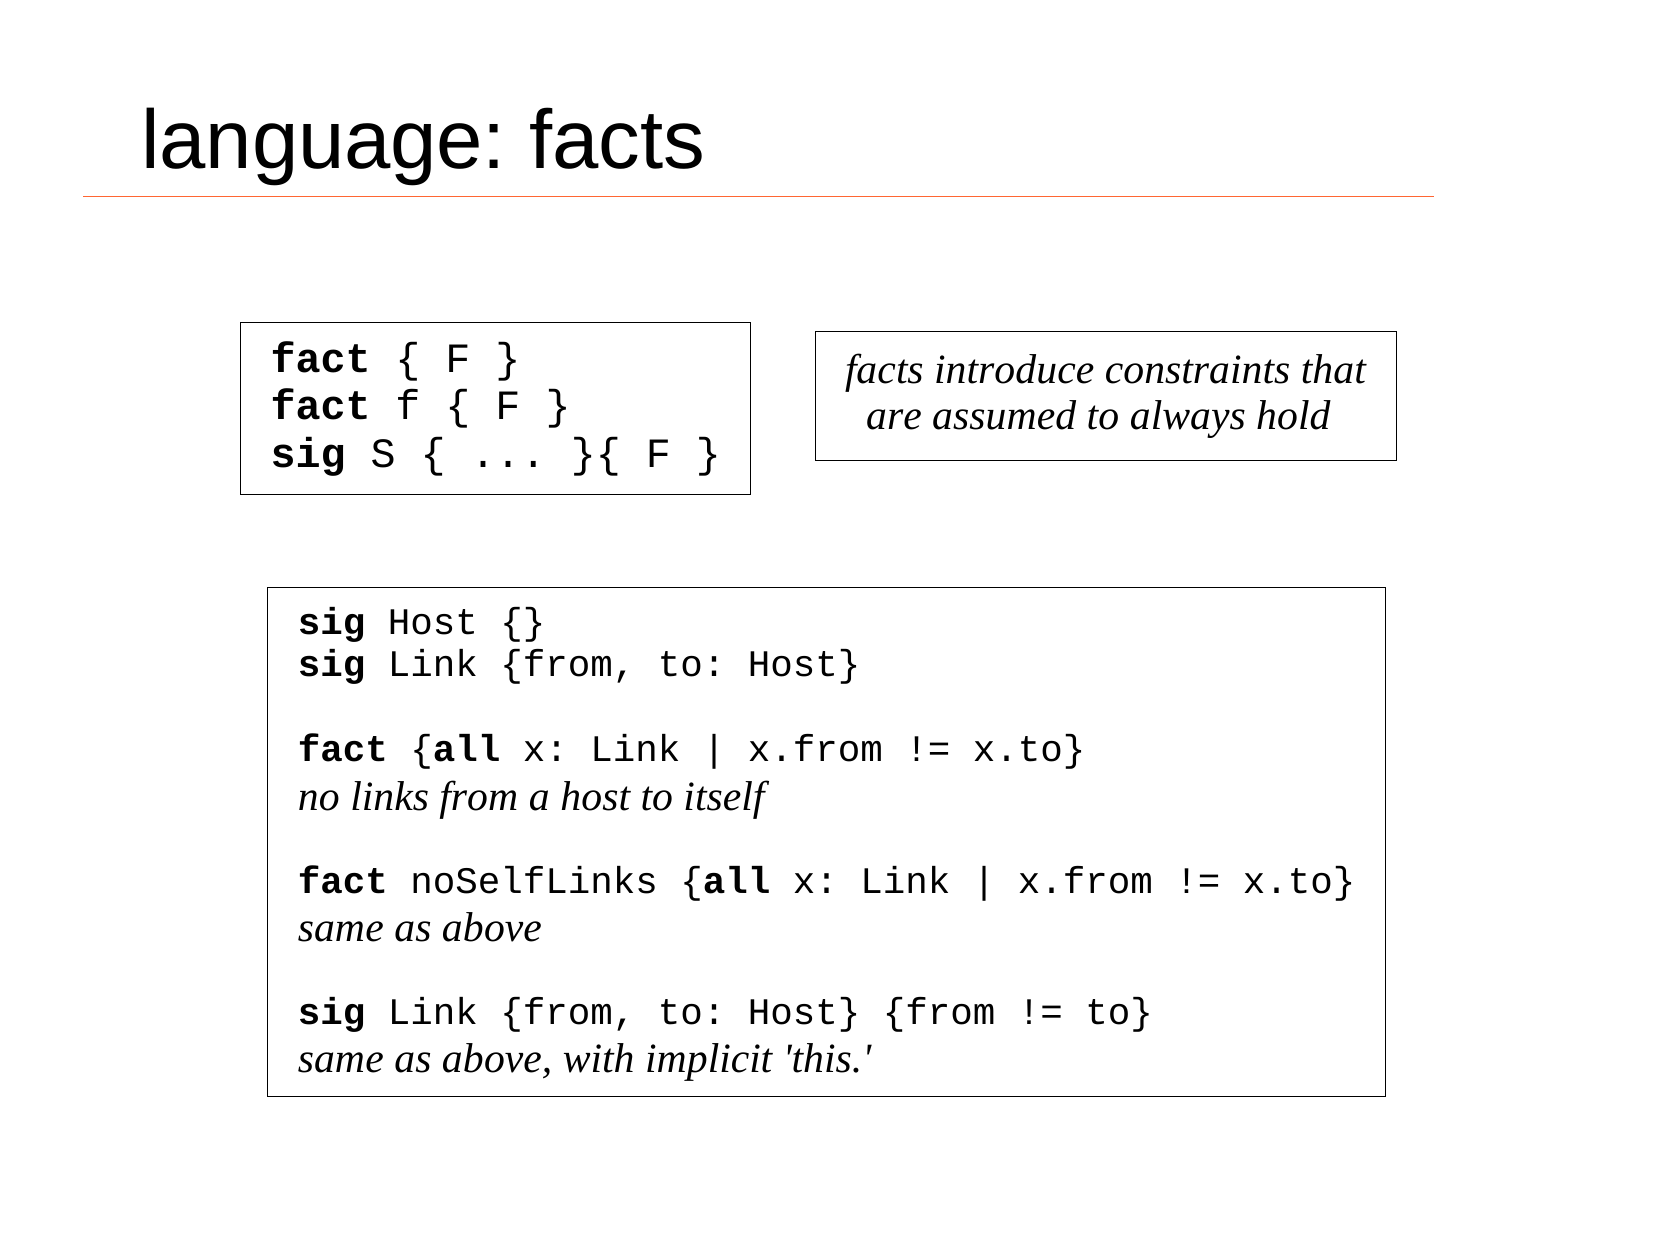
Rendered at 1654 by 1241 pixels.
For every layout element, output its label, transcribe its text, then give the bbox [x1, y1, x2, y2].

text_box facts introduce constraints that are assumed to always hold [815, 331, 1397, 461]
title language: facts [141, 86, 1604, 193]
text_box fact { F } fact f { F } sig S { ... }{ F } [240, 322, 750, 492]
text_box sig Host {} sig Link {from, to: Host} fact {all x: Link | x.from != x.to} no links from a host to itself fact noSelfLinks {all x: Link | x.from != x.to} same as above sig Link {from, to: Host} {from != to} same as above, with implicit 'this.' [267, 587, 1386, 1092]
